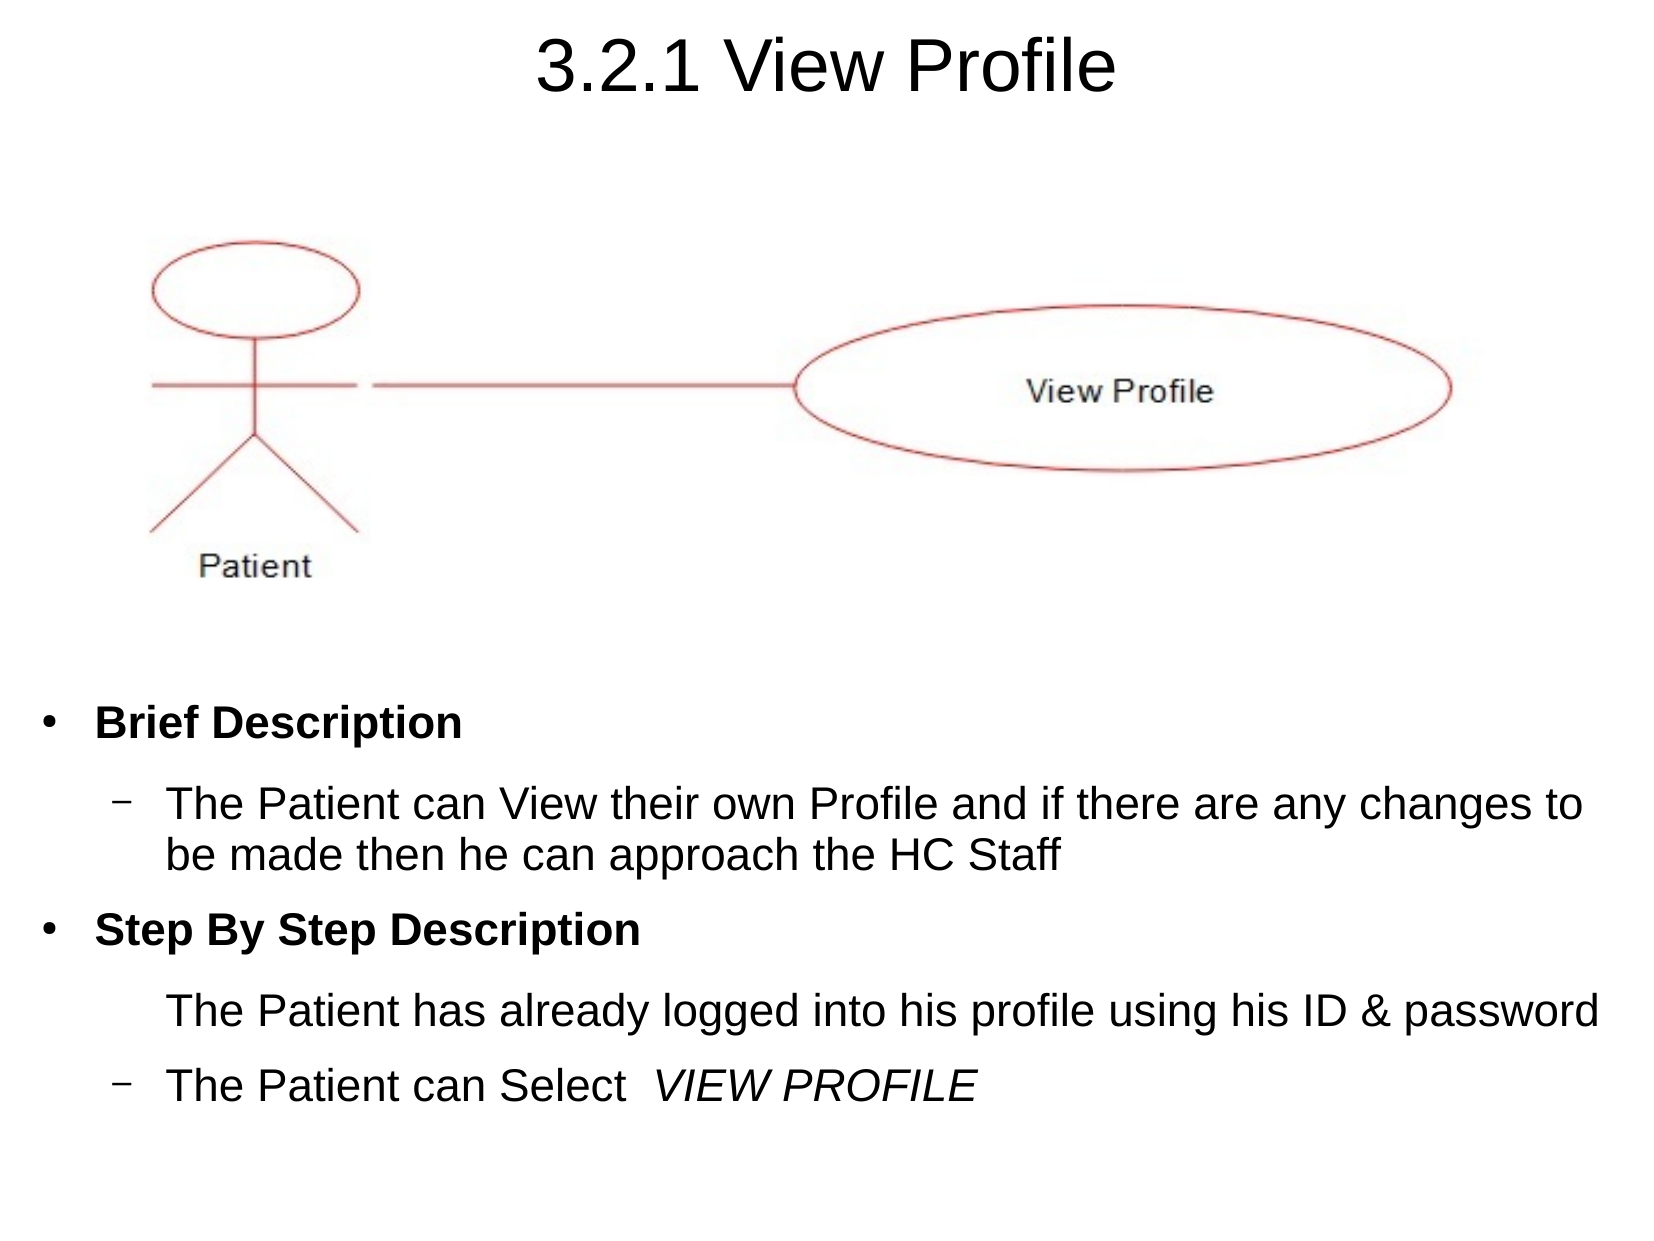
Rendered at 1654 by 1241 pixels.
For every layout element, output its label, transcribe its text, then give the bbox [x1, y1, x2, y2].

title 3.2.1 View Profile [82, 23, 1571, 98]
picture [0, 98, 1630, 603]
list Brief Description The Patient can View their own Profile and if there are any changes to be made then he can approach the HC Staff Step By Step Description The Patient has already logged into his profile using his ID & password The Patient can Select VIEW PROFILE [23, 696, 1619, 1229]
